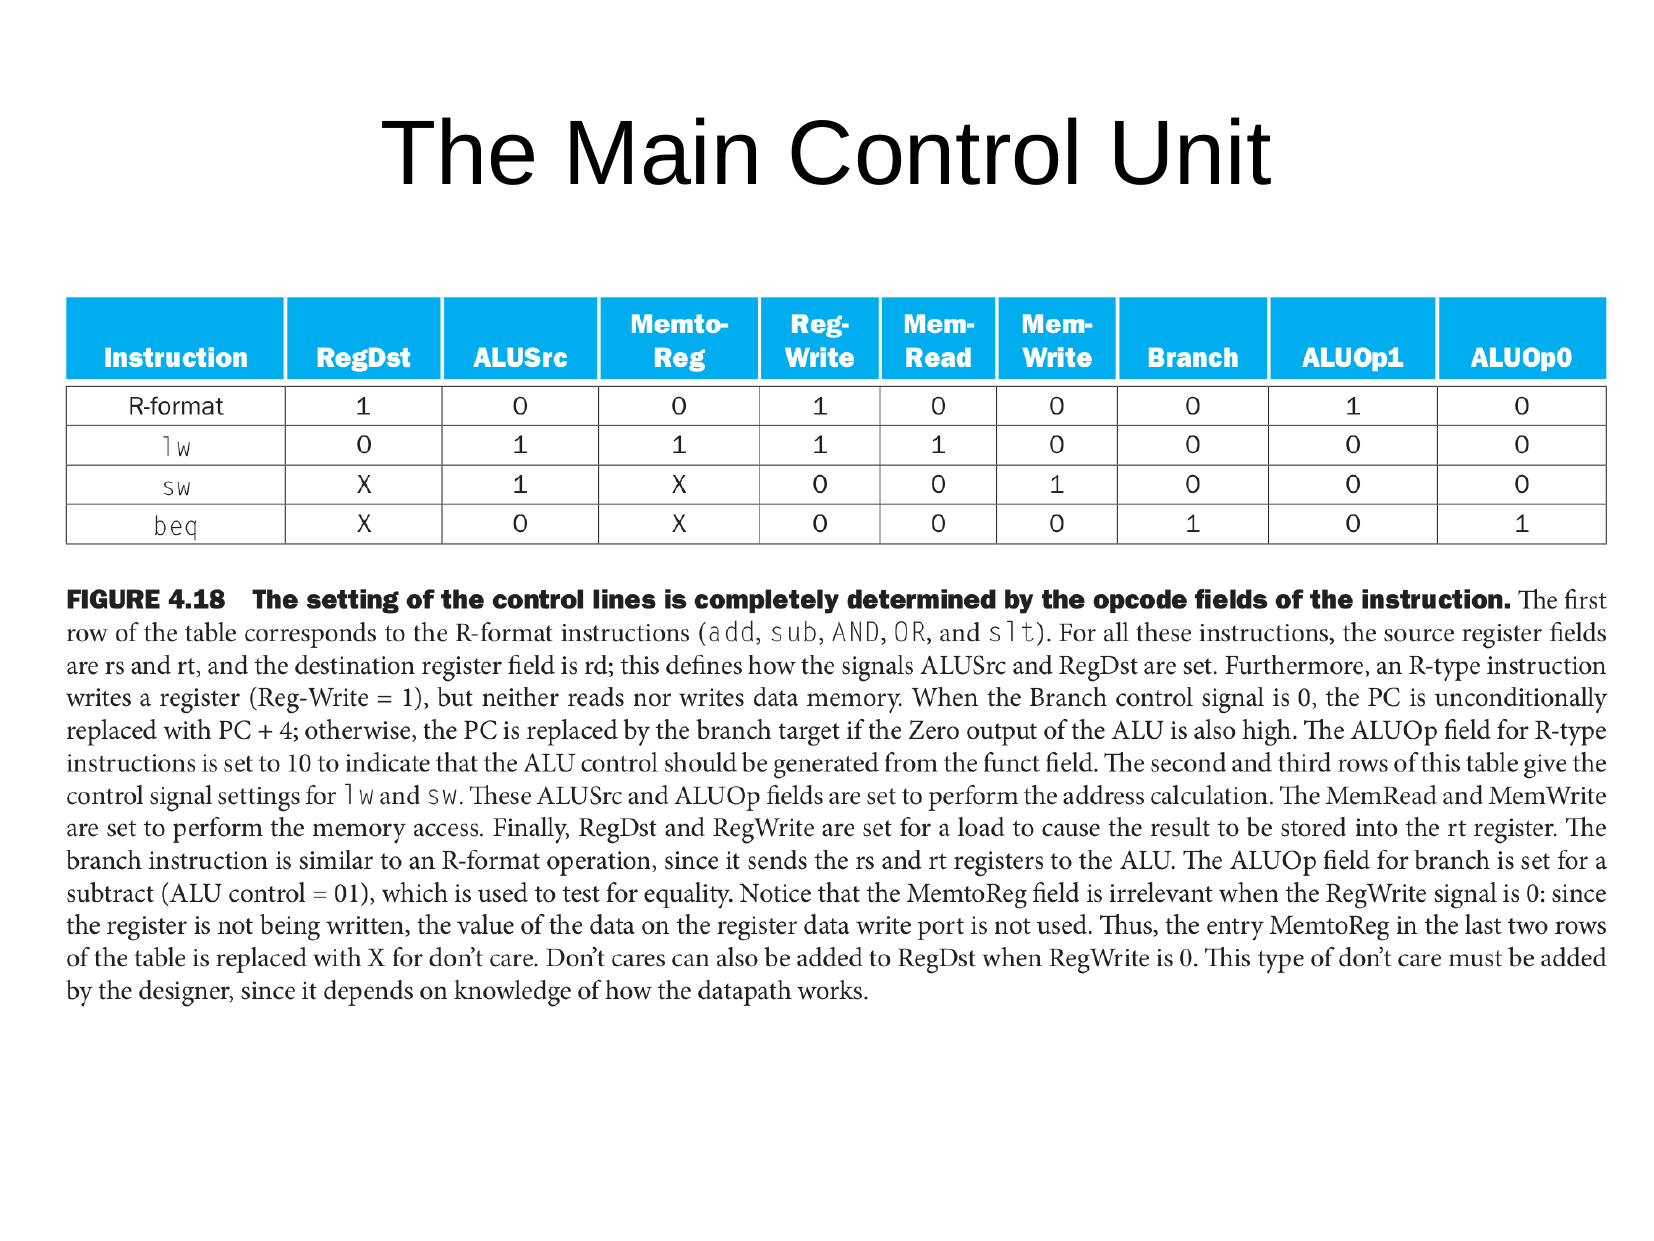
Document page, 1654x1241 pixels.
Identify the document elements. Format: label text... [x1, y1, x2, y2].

picture [48, 278, 1623, 1013]
title The Main Control Unit [82, 49, 1571, 257]
